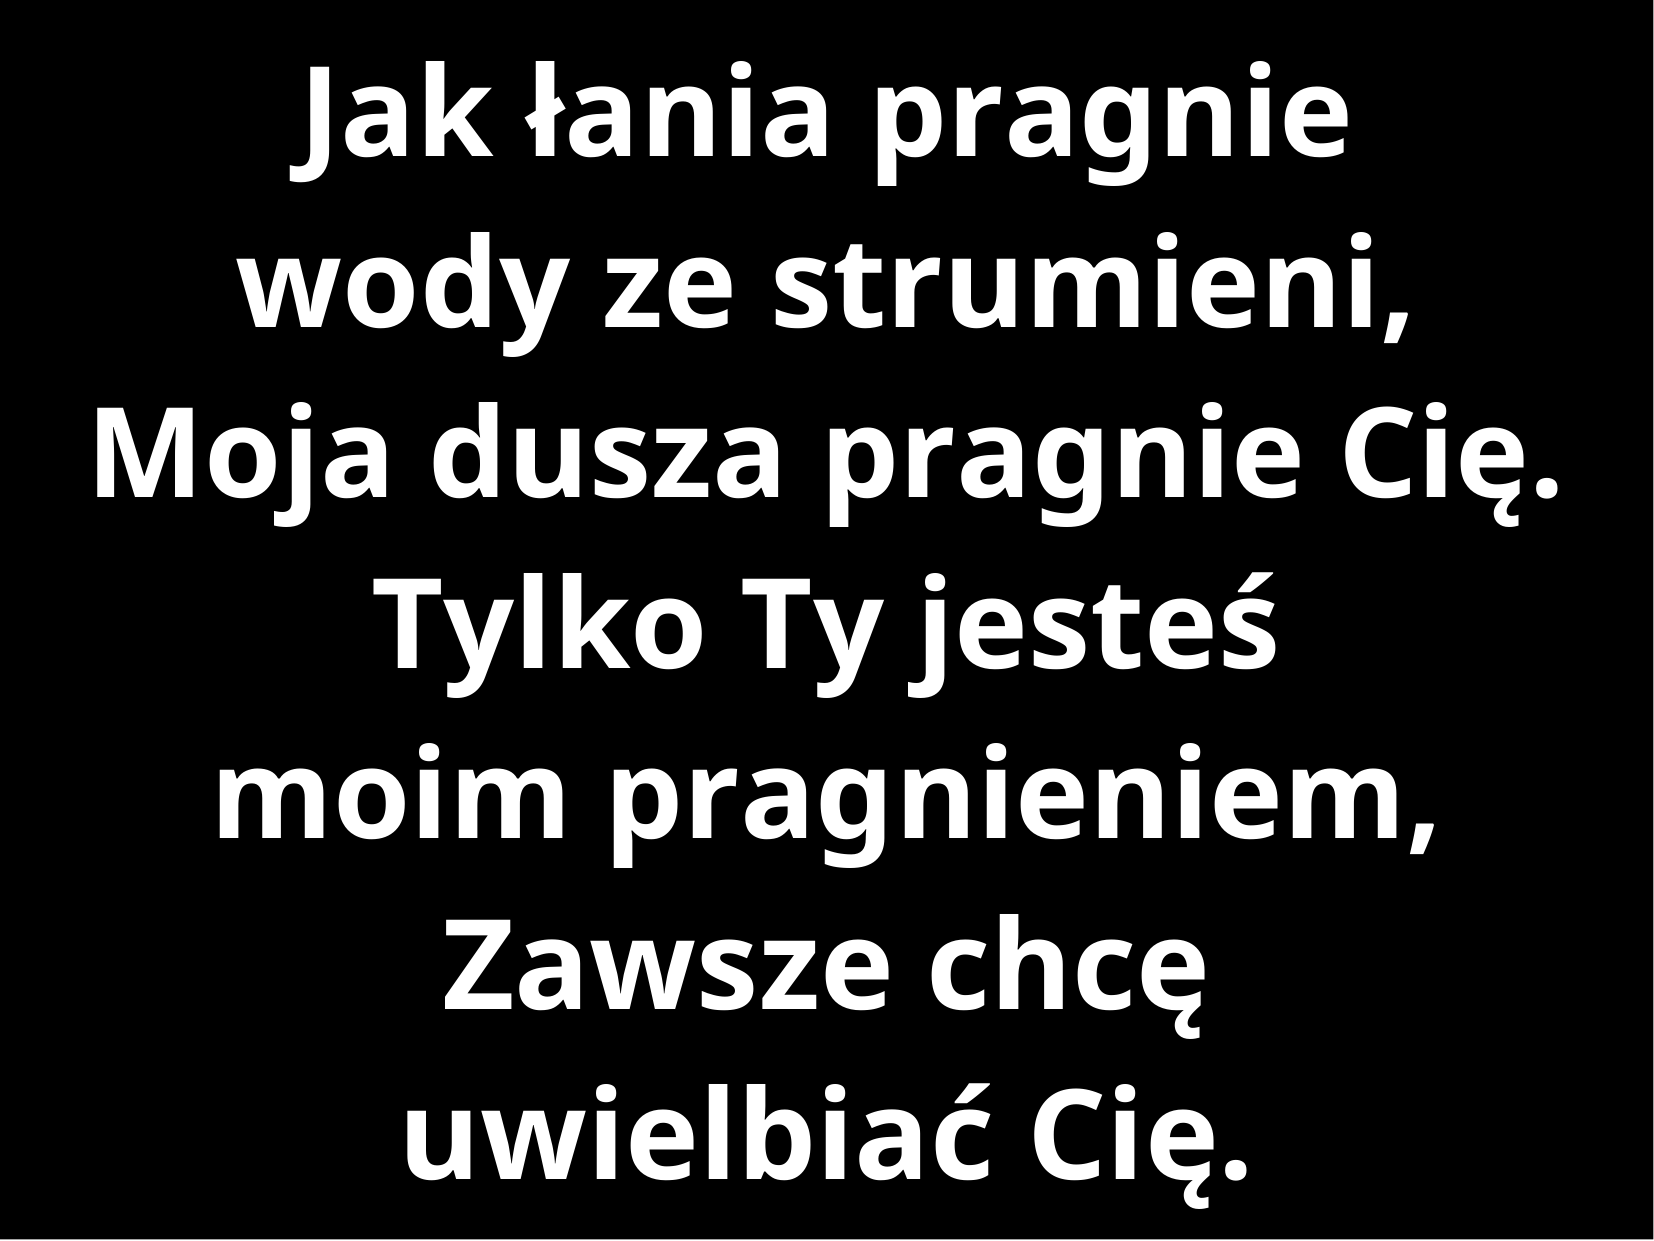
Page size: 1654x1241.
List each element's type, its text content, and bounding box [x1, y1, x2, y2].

title Jak łania pragnie wody ze strumieni, Moja dusza pragnie Cię. Tylko Ty jesteś moim pragnieniem, Zawsze chcę uwielbiać Cię. [0, 0, 1654, 1240]
